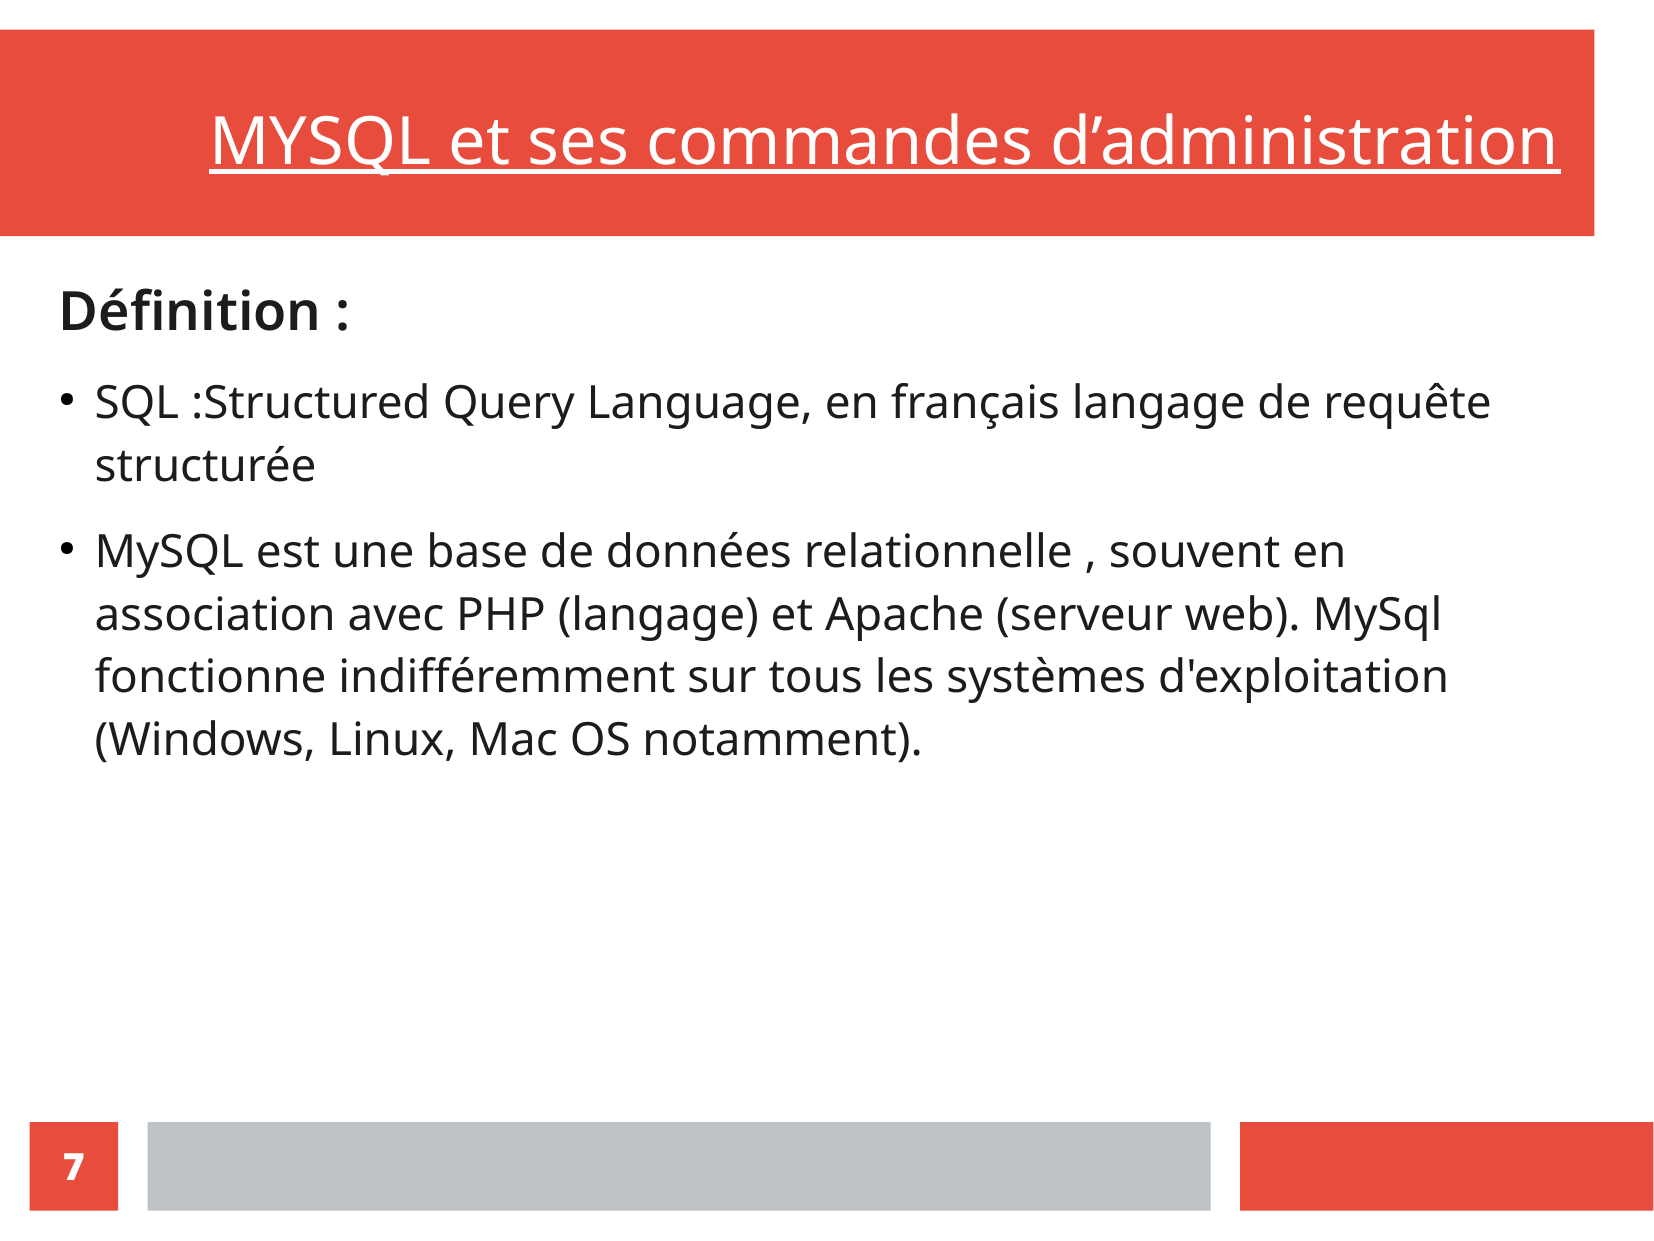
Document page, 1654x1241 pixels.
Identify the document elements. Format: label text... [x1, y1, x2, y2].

list Définition : SQL :Structured Query Language, en français langage de requête structurée MySQL est une base de données relationnelle , souvent en association avec PHP (langage) et Apache (serveur web). MySql fonctionne indifféremment sur tous les systèmes d'exploitation (Windows, Linux, Mac OS notamment). [59, 271, 1565, 1040]
title MYSQL et ses commandes d’administration [173, 36, 1654, 184]
